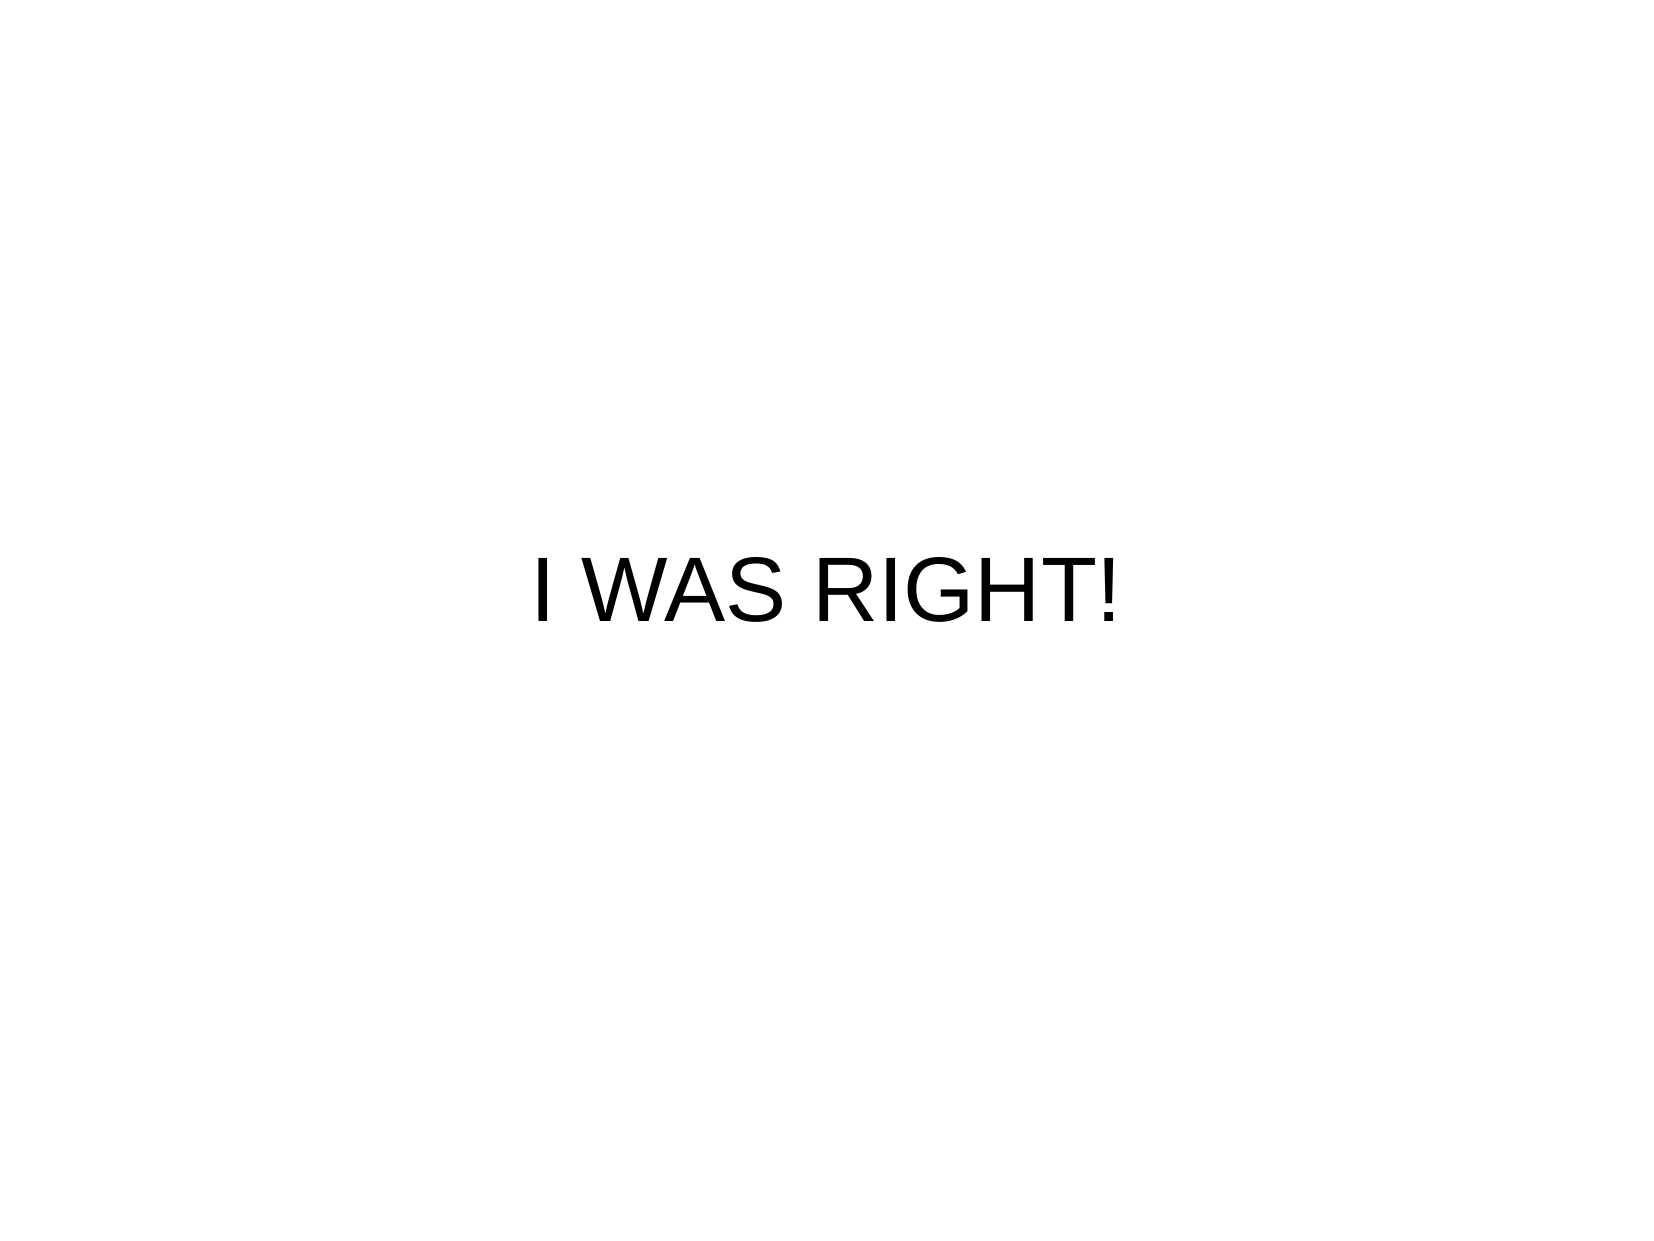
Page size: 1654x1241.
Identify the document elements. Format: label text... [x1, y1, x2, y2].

title I WAS RIGHT! [82, 0, 1571, 1241]
